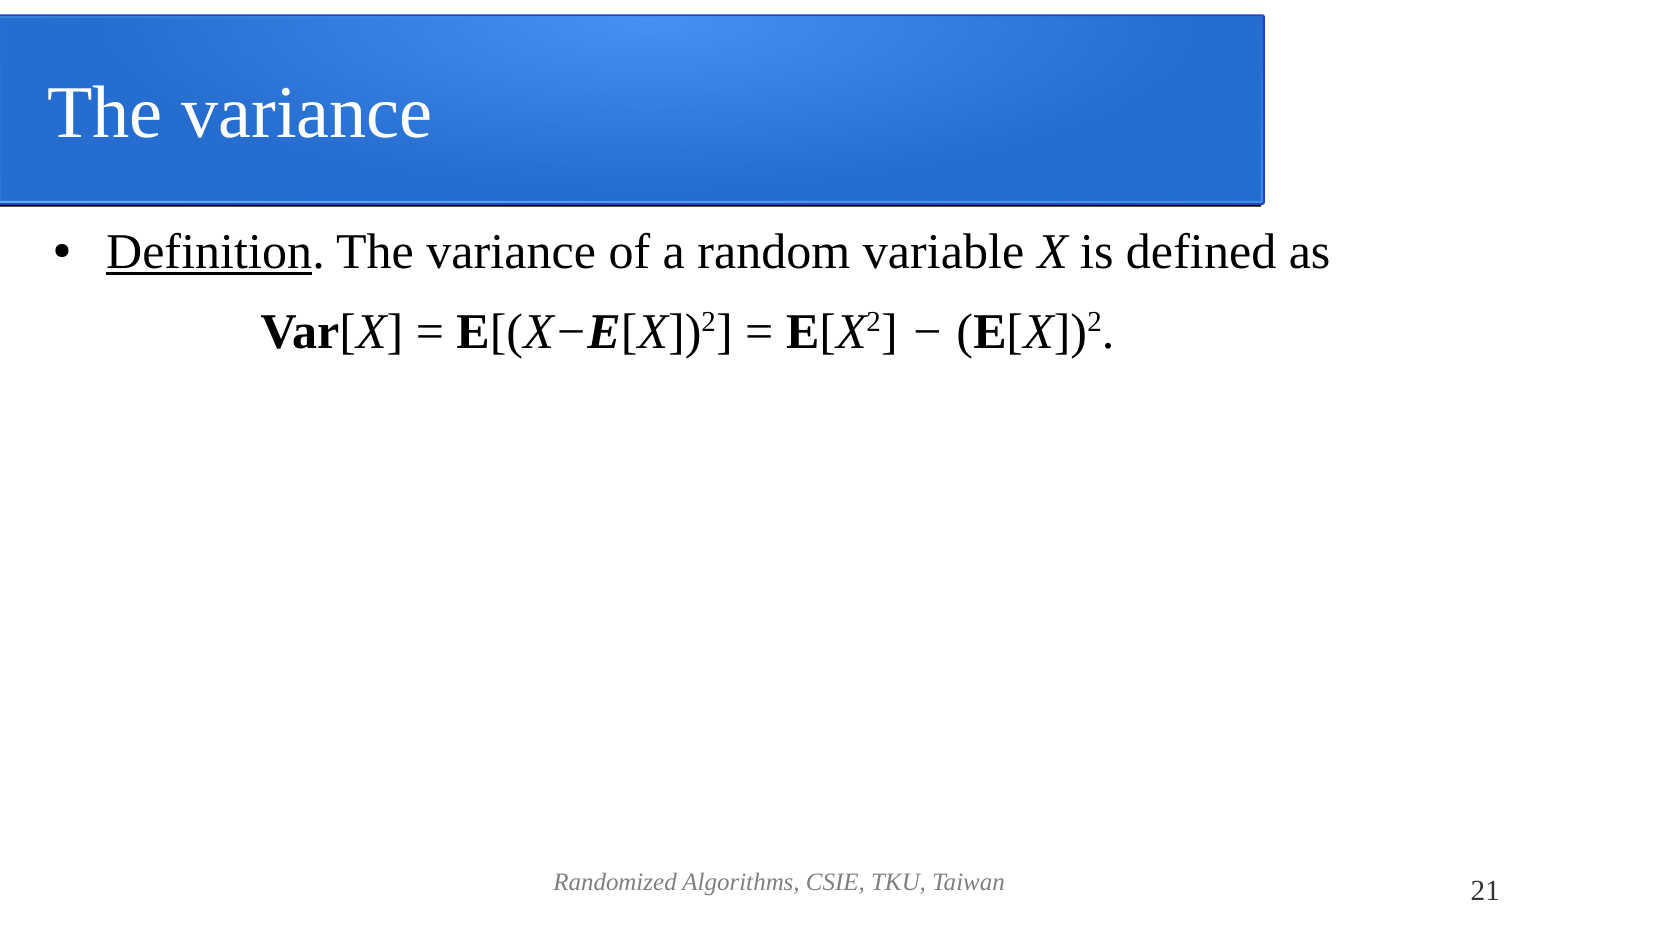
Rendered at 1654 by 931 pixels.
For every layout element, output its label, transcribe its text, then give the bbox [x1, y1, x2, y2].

title The variance [47, 35, 1199, 189]
list Definition. The variance of a random variable X is defined as Var[X] = E[(X−E[X])2] = E[X2] − (E[X])2. [35, 224, 1524, 764]
